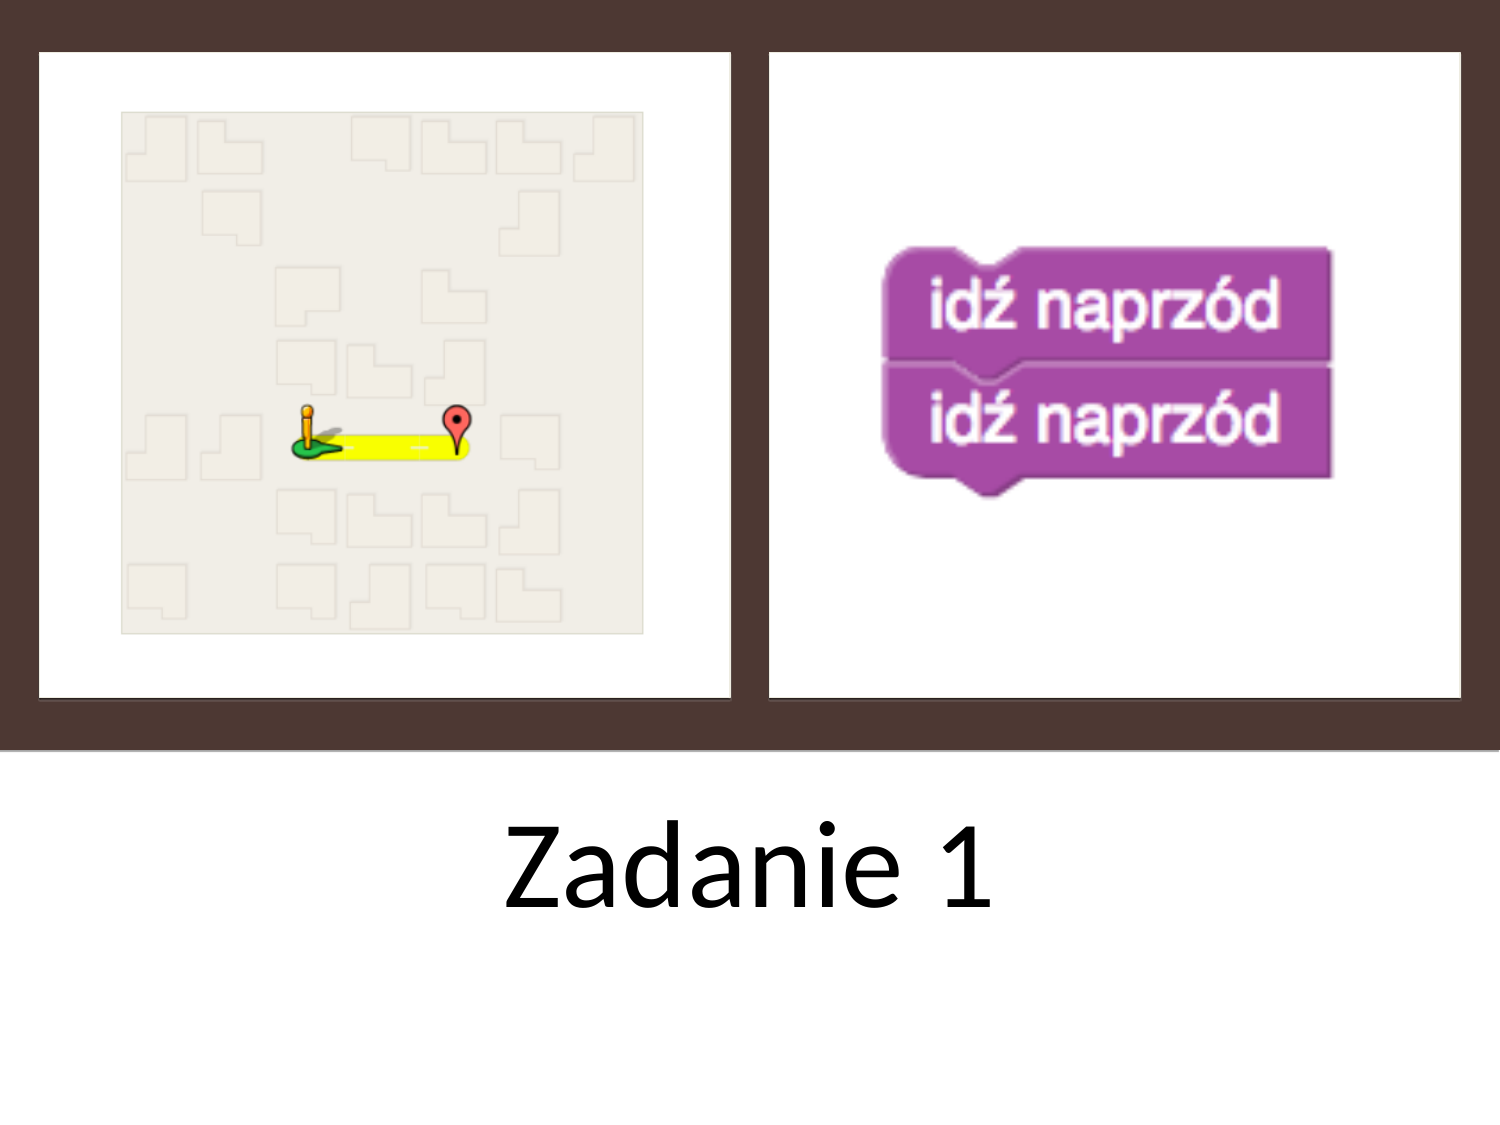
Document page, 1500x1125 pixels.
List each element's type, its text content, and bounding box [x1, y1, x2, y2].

picture [808, 173, 1421, 577]
picture [116, 104, 654, 646]
title Zadanie 1 [187, 761, 1313, 942]
text_box [0, 0, 1500, 750]
